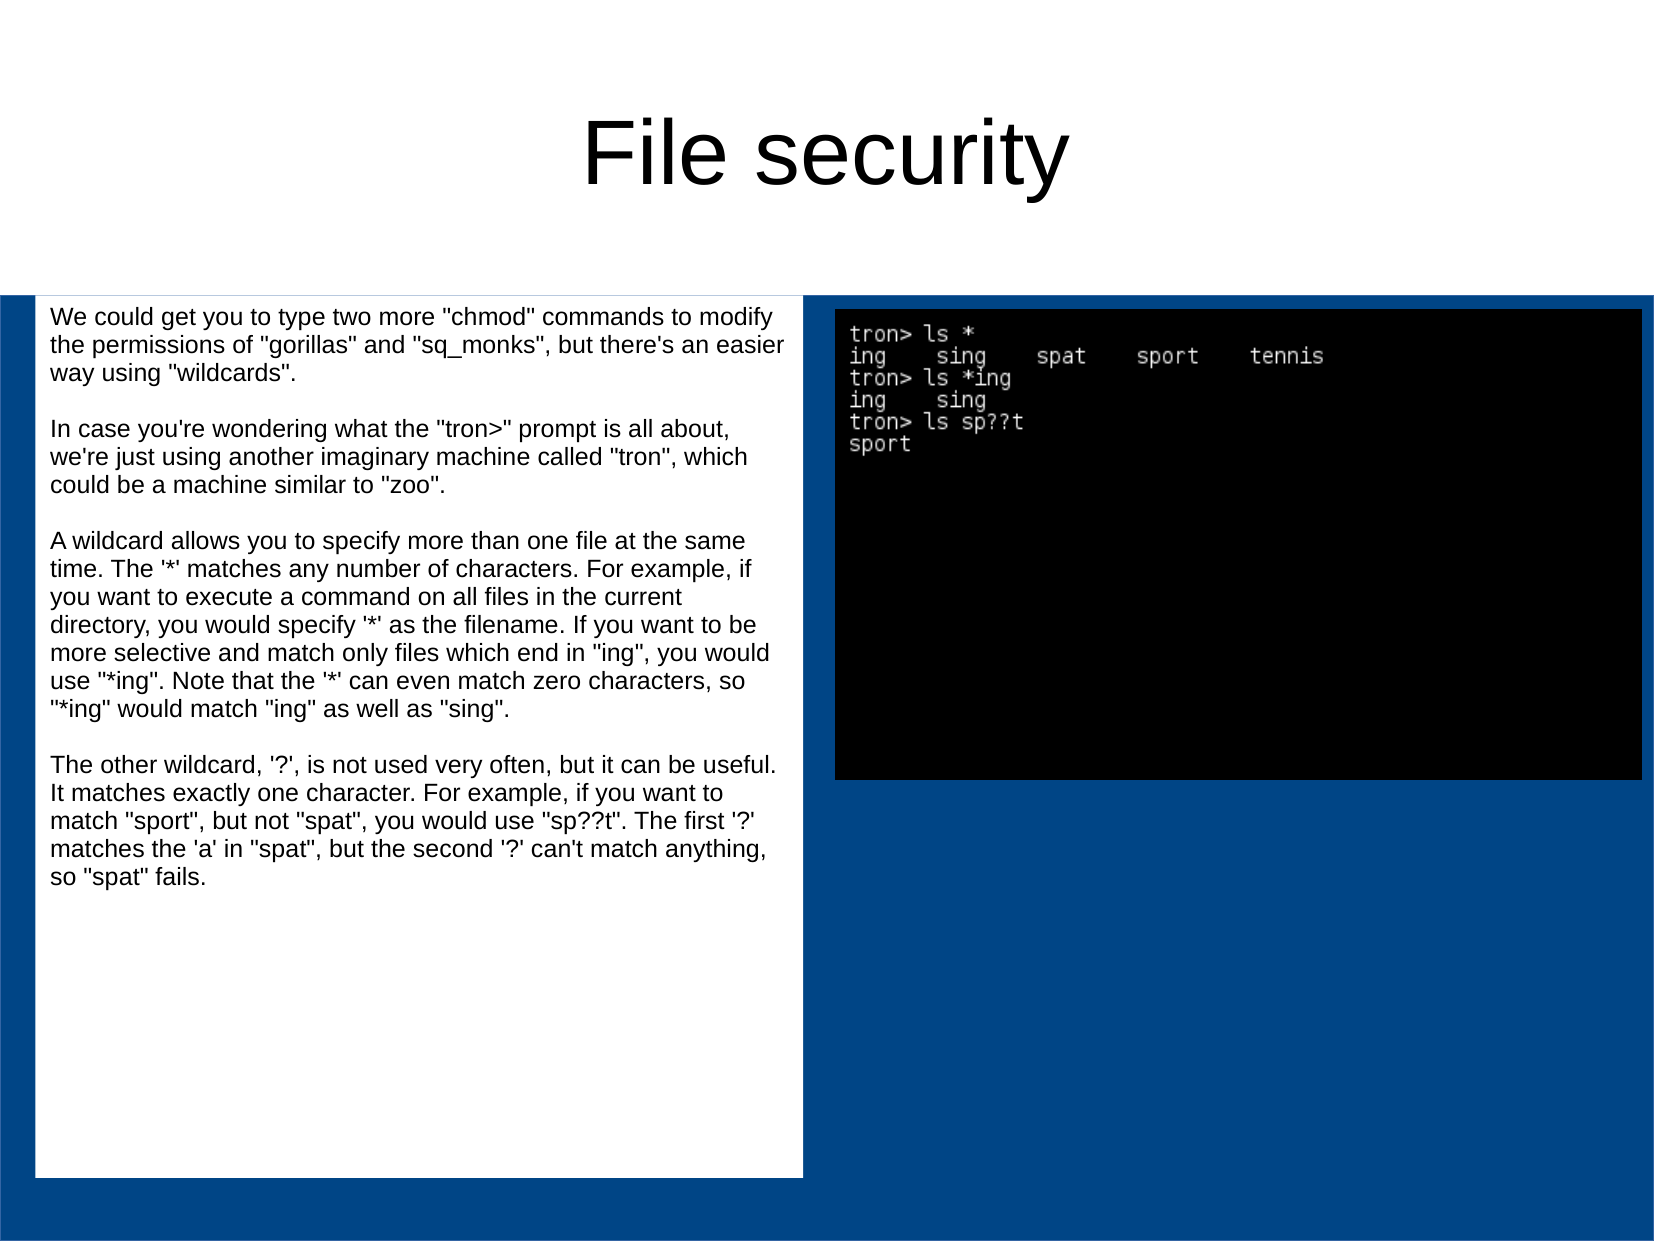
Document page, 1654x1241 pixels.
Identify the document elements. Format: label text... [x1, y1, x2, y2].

text_box We could get you to type two more "chmod" commands to modify the permissions of "gorillas" and "sq_monks", but there's an easier way using "wildcards". In case you're wondering what the "tron>" prompt is all about, we're just using another imaginary machine called "tron", which could be a machine similar to "zoo". A wildcard allows you to specify more than one file at the same time. The '*' matches any number of characters. For example, if you want to execute a command on all files in the current directory, you would specify '*' as the filename. If you want to be more selective and match only files which end in "ing", you would use "*ing". Note that the '*' can even match zero characters, so "*ing" would match "ing" as well as "sing". The other wildcard, '?', is not used very often, but it can be useful. It matches exactly one character. For example, if you want to match "sport", but not "spat", you would use "sp??t". The first '?' matches the 'a' in "spat", but the second '?' can't match anything, so "spat" fails. [35, 295, 804, 1178]
picture [835, 309, 1642, 780]
title File security [82, 49, 1571, 257]
text_box [0, 295, 1654, 1241]
